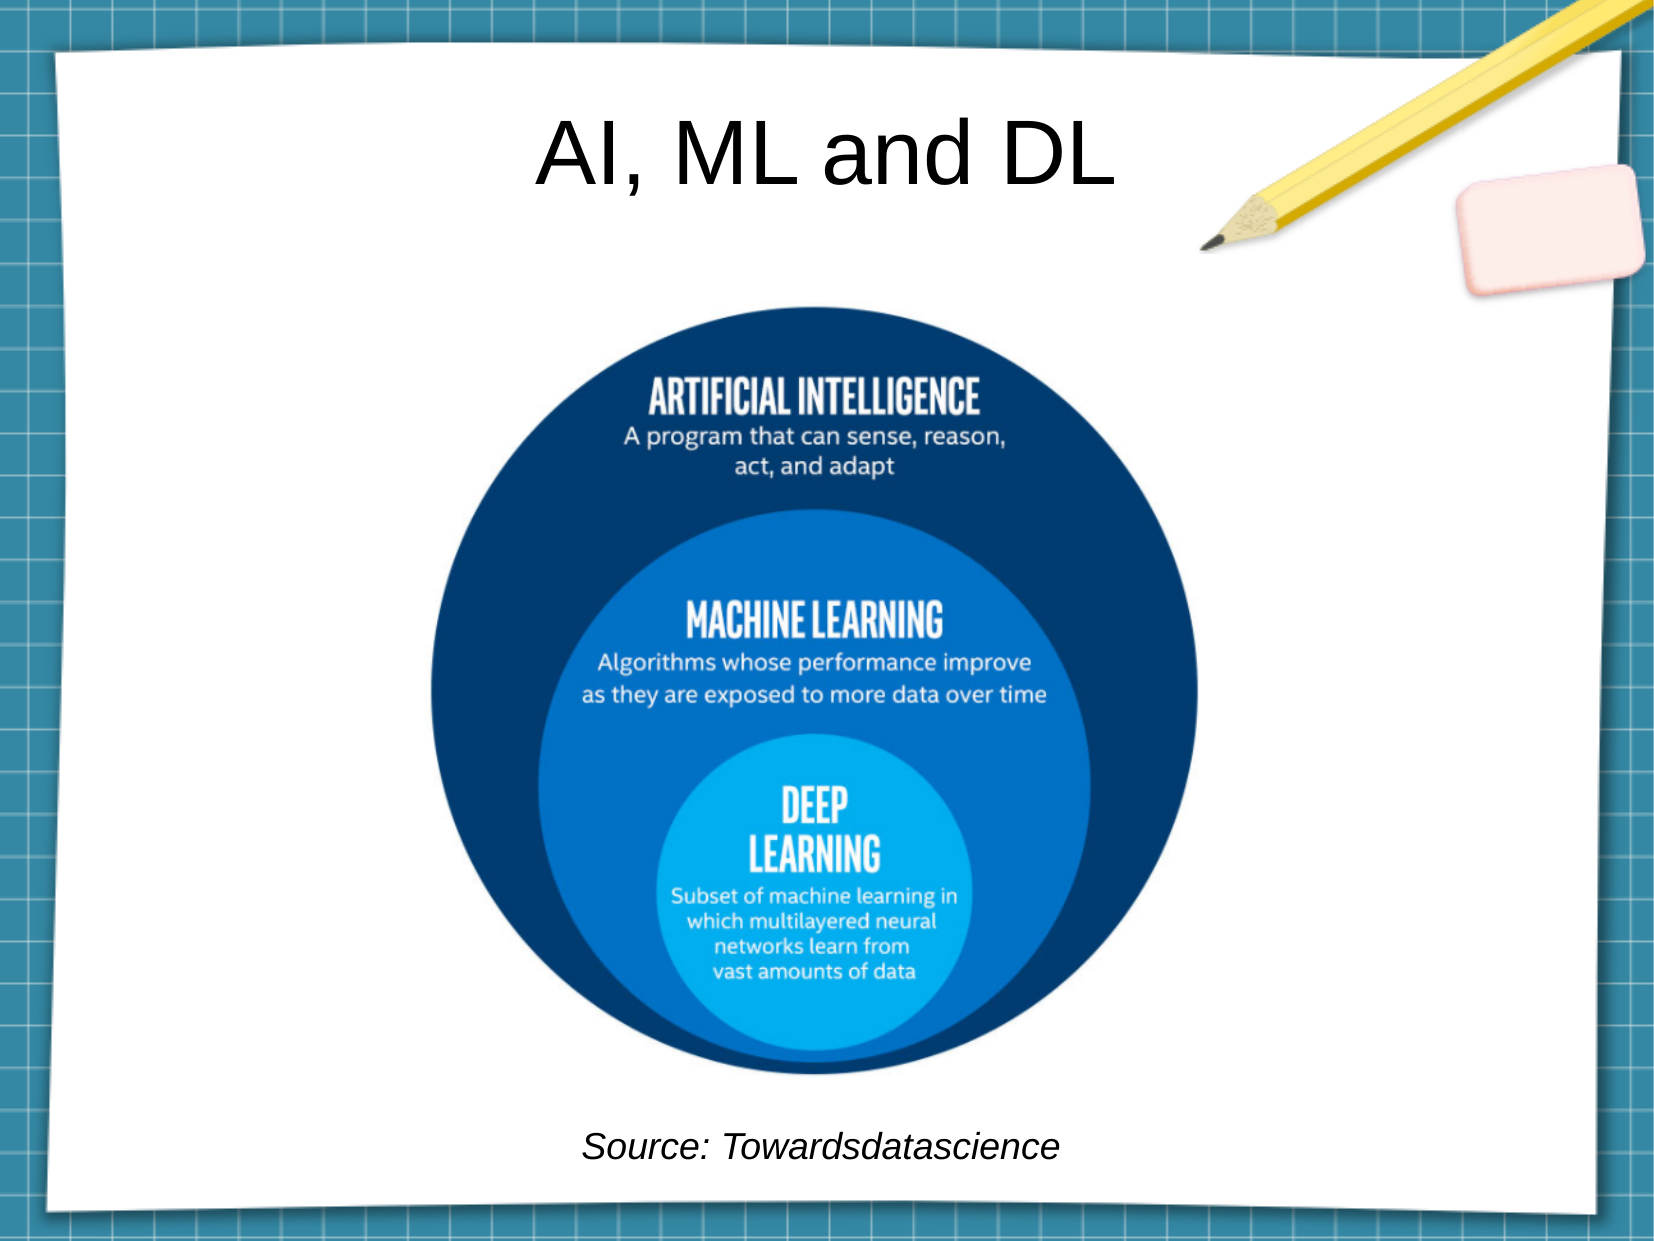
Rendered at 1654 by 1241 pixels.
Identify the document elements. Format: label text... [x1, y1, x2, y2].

picture [0, 0, 1654, 1241]
title AI, ML and DL [82, 49, 1571, 257]
text_box Source: Towardsdatascience [519, 1117, 1123, 1182]
